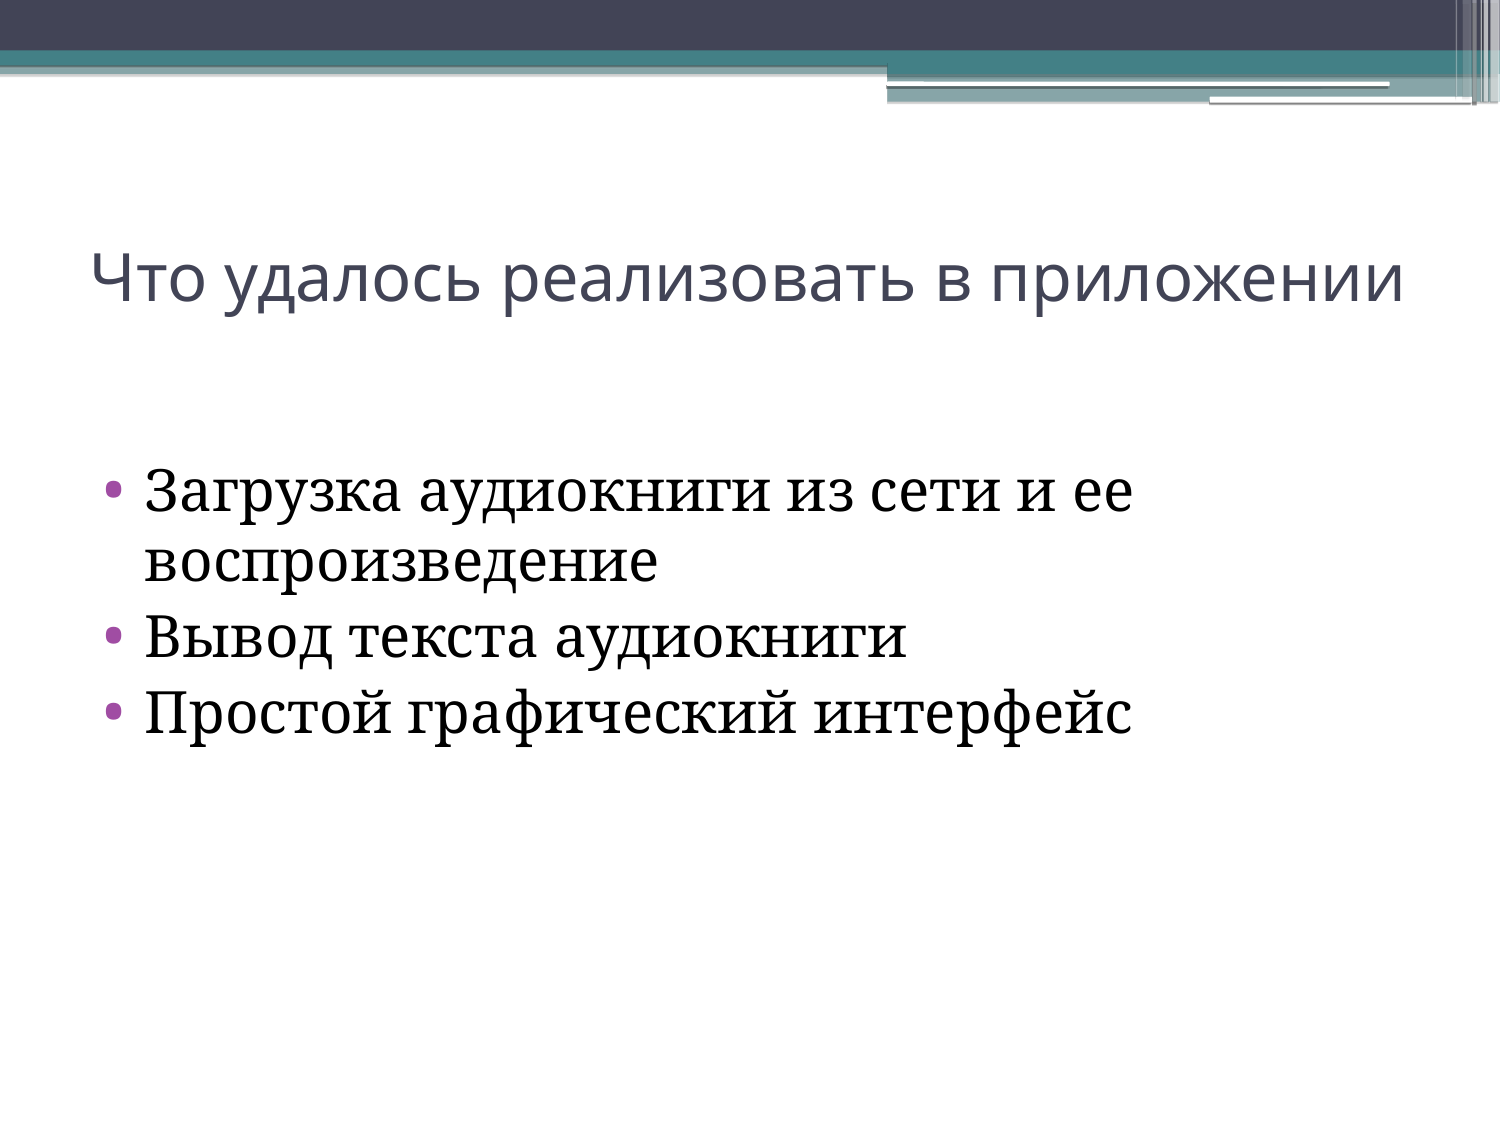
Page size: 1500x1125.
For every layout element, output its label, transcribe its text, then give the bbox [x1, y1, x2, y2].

list Загрузка аудиокниги из сети и ее воспроизведение Вывод текста аудиокниги Простой графический интерфейс [70, 445, 1421, 1125]
title Что удалось реализовать в приложении [75, 187, 1425, 363]
